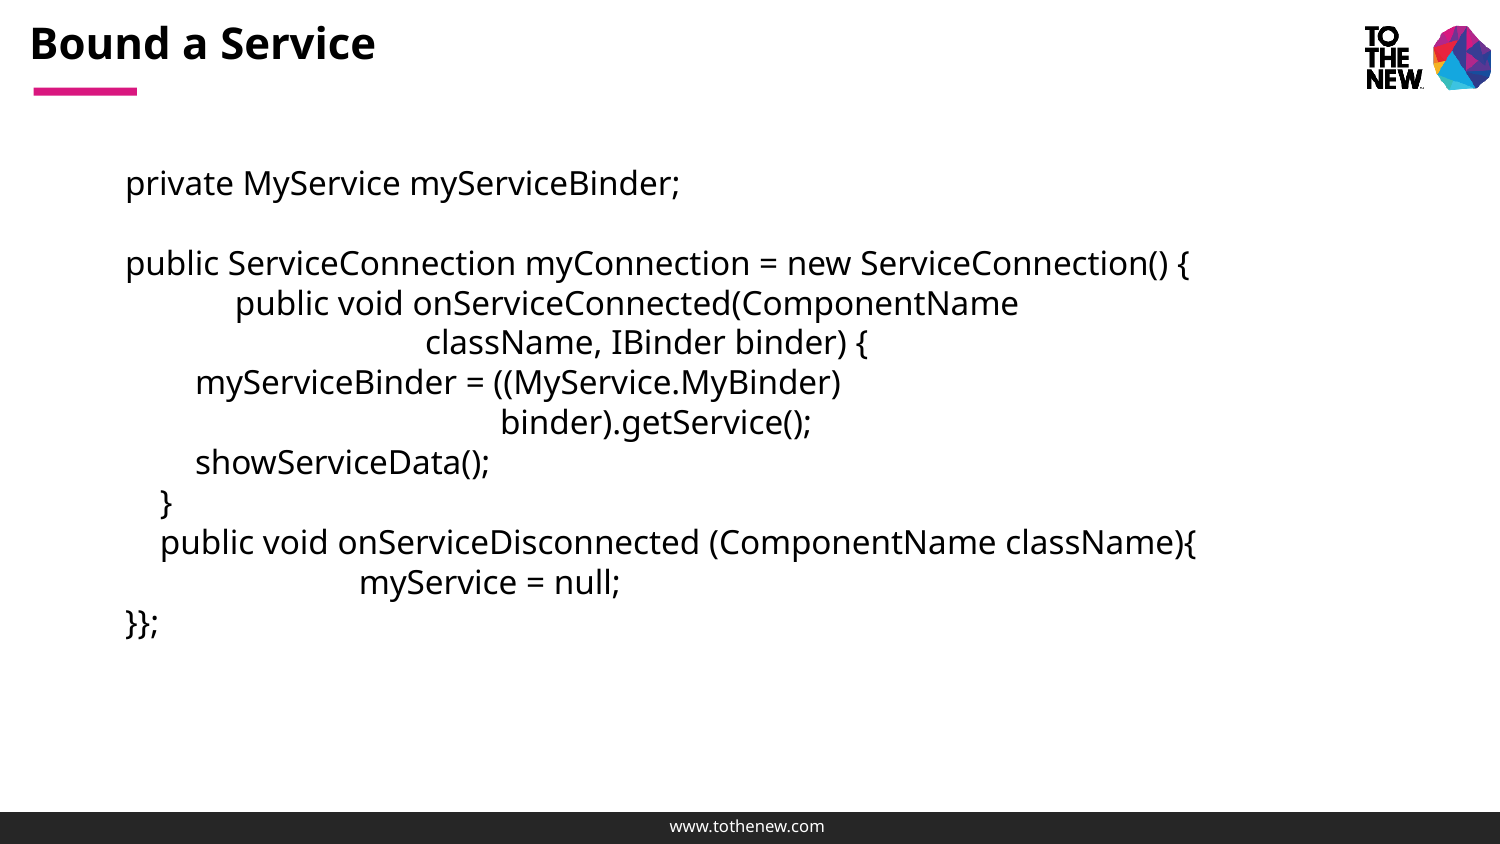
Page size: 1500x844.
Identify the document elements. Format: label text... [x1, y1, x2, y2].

title Bound a Service [14, 14, 1350, 85]
list private MyService myServiceBinder; public ServiceConnection myConnection = new ServiceConnection() { public void onServiceConnected(ComponentName className, IBinder binder) { myServiceBinder = ((MyService.MyBinder) binder).getService(); showServiceData(); } public void onServiceDisconnected (ComponentName className){ myService = null; }}; [35, 154, 1404, 804]
picture [1350, 0, 1500, 116]
